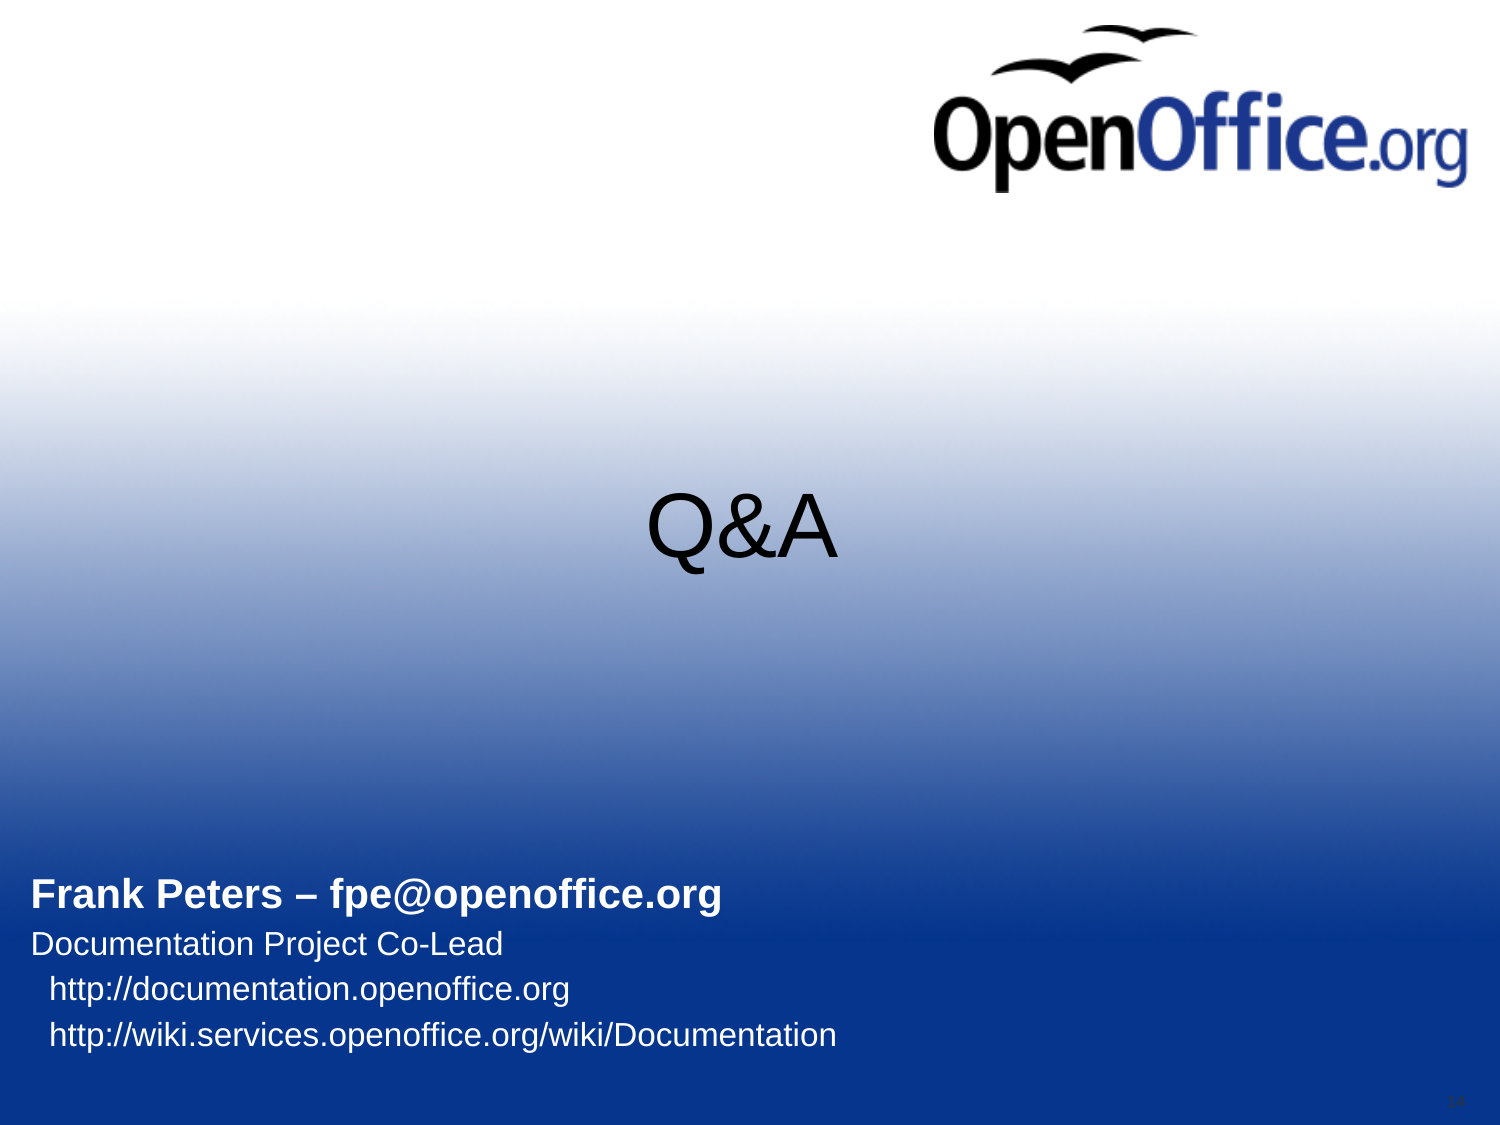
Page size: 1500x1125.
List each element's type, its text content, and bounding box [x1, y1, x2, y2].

list Frank Peters – fpe@openoffice.org Documentation Project Co-Lead http://documentation.openoffice.org http://wiki.services.openoffice.org/wiki/Documentation [30, 877, 1021, 1080]
picture [0, 0, 1500, 1125]
text_box Q&A [511, 479, 973, 583]
text_box 9 [1368, 1081, 1466, 1125]
